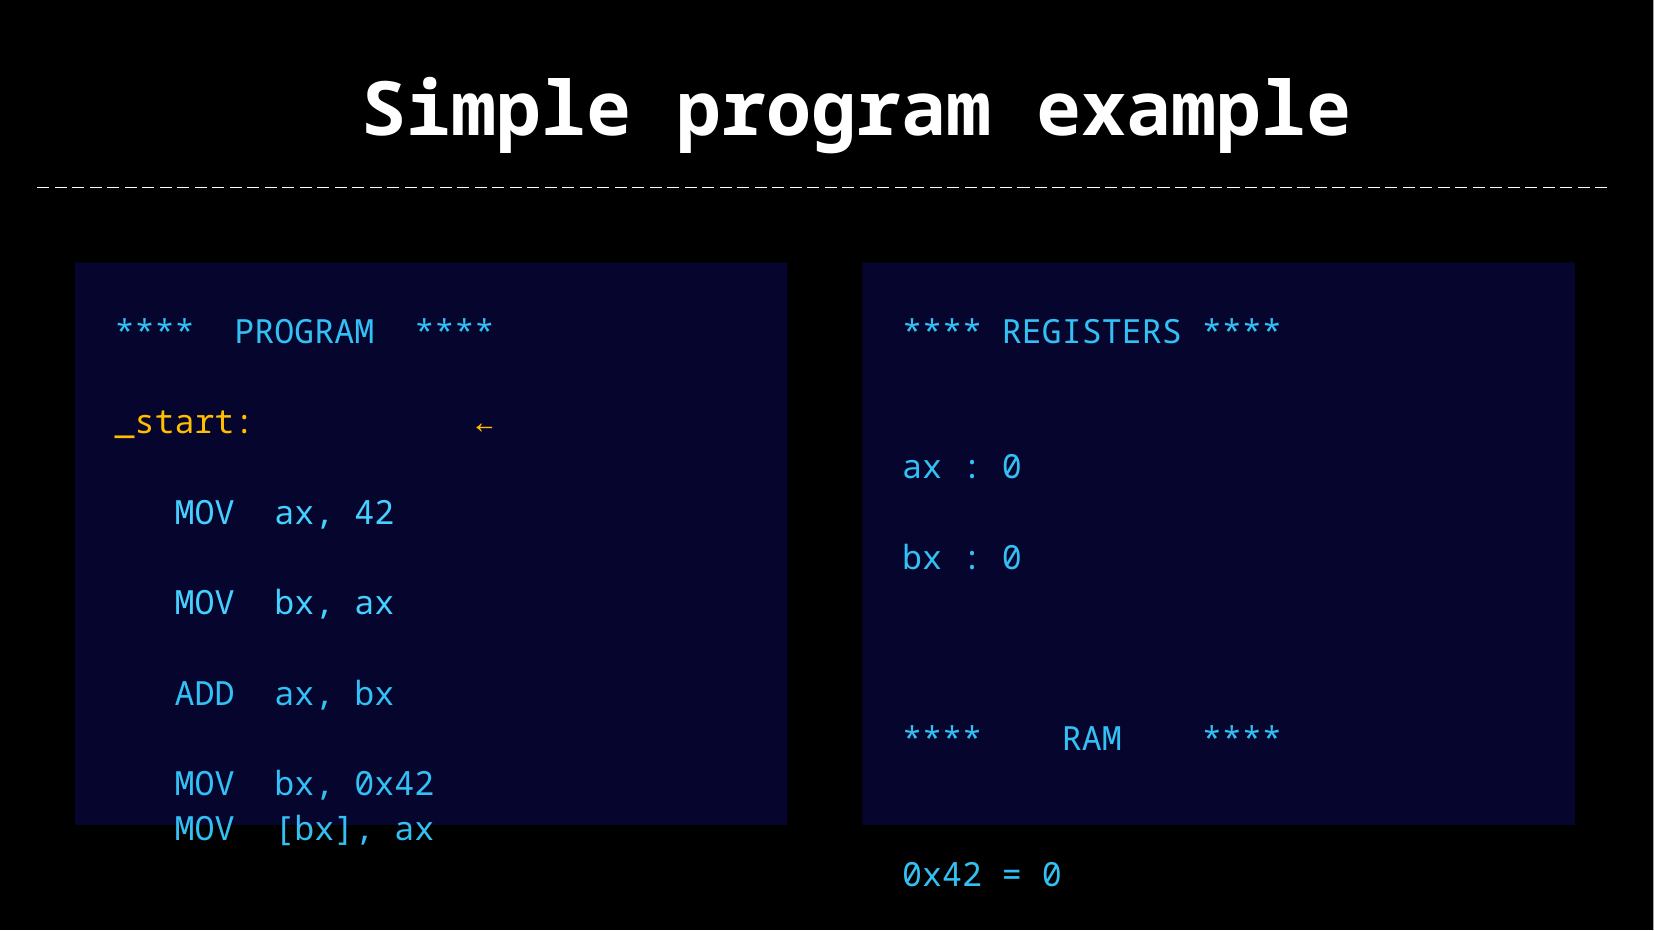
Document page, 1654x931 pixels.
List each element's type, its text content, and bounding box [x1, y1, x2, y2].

text_box [199, 819, 209, 825]
text_box [74, 262, 788, 825]
text_box **** PROGRAM **** _start: ← MOV ax, 42 MOV bx, ax ADD ax, bx MOV bx, 0x42 MOV [bx], ax [114, 262, 748, 802]
text_box [862, 262, 1575, 825]
subtitle **** REGISTERS **** ax : 0 bx : 0 **** RAM **** 0x42 = 0 [902, 262, 1536, 802]
title Simple program example [112, 24, 1601, 188]
